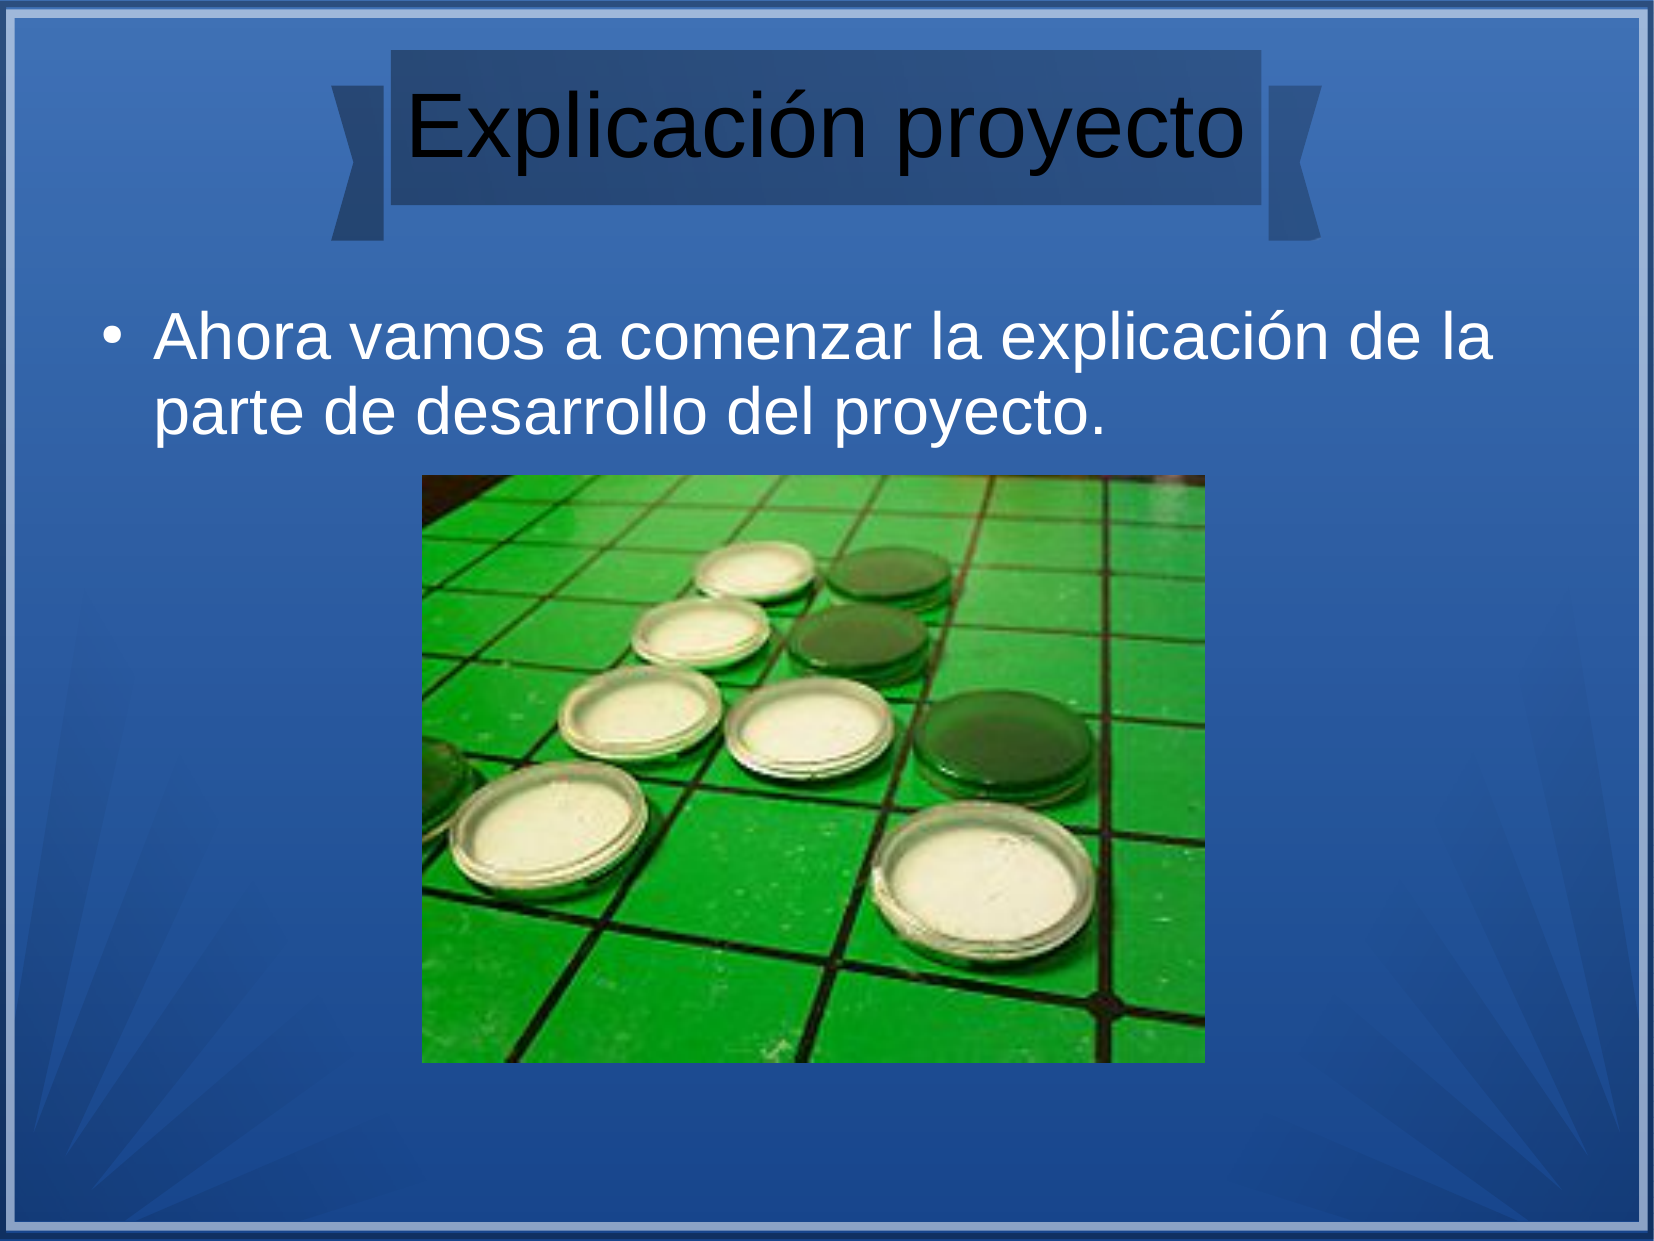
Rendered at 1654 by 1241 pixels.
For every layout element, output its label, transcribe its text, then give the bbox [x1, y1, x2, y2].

title Explicación proyecto [389, 47, 1264, 205]
picture [422, 475, 1205, 1063]
list Ahora vamos a comenzar la explicación de la parte de desarrollo del proyecto. [82, 299, 1571, 1241]
